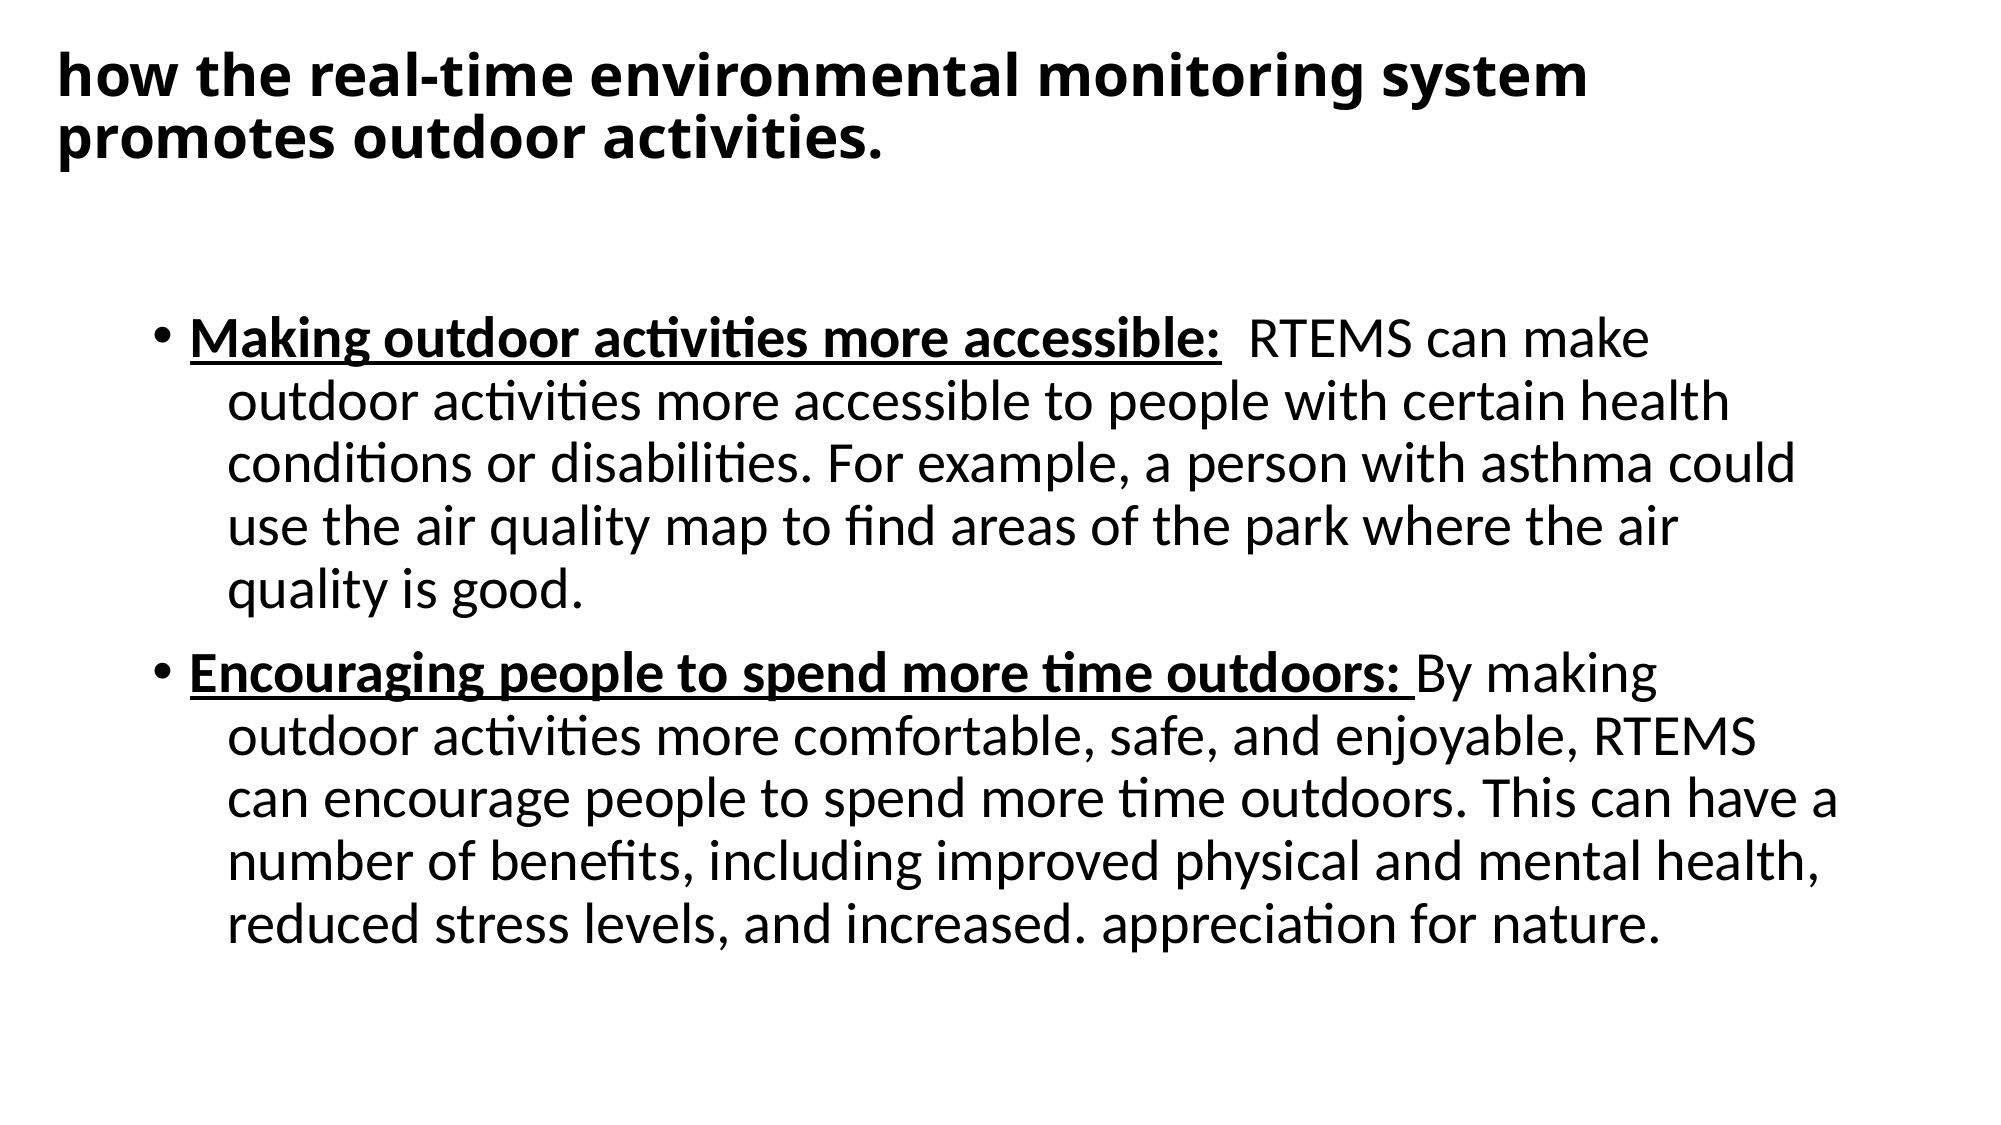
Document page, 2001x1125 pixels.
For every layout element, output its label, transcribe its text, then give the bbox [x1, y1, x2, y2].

list Making outdoor activities more accessible: RTEMS can make outdoor activities more accessible to people with certain health conditions or disabilities. For example, a person with asthma could use the air quality map to find areas of the park where the air quality is good. Encouraging people to spend more time outdoors: By making outdoor activities more comfortable, safe, and enjoyable, RTEMS can encourage people to spend more time outdoors. This can have a number of benefits, including improved physical and mental health, reduced stress levels, and increased. appreciation for nature. [137, 299, 1863, 1014]
title how the real-time environmental monitoring system promotes outdoor activities. [41, 0, 1767, 218]
